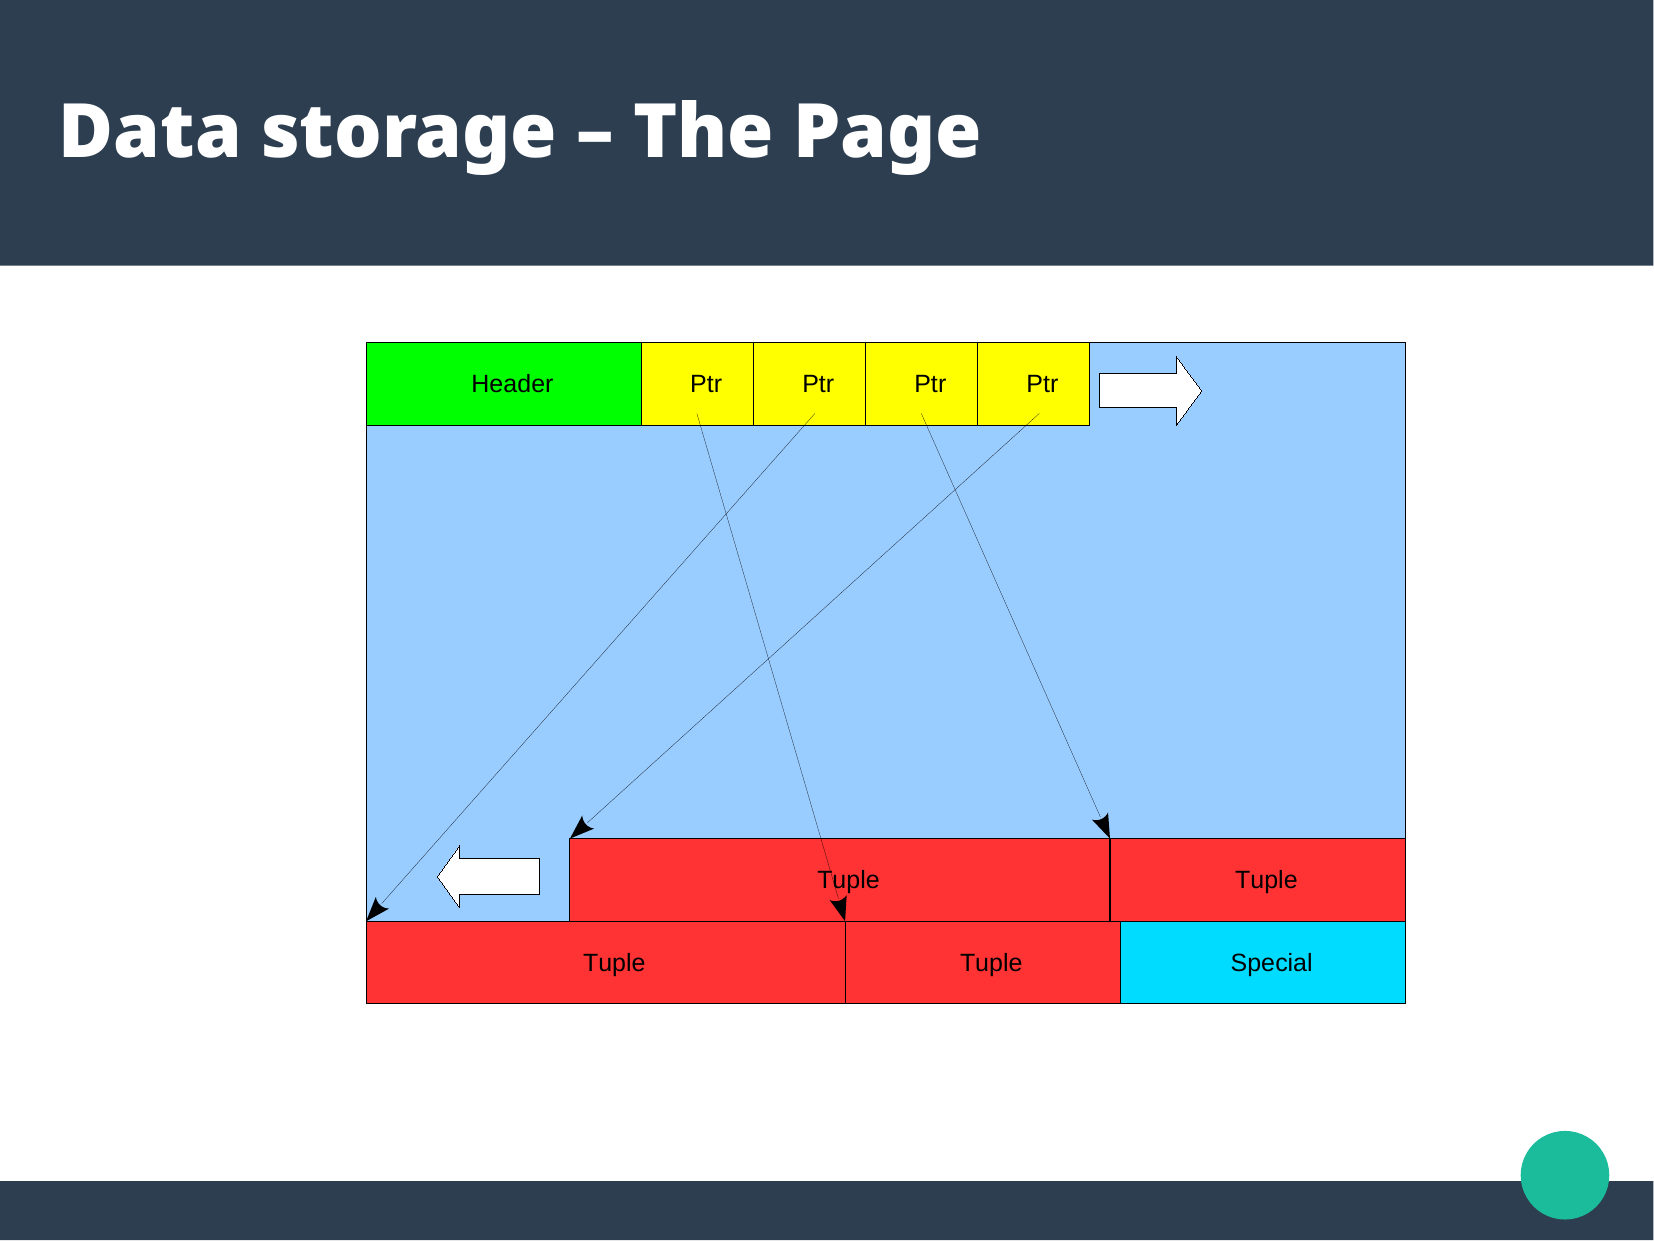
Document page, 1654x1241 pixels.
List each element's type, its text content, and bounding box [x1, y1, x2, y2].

text_box [727, 426, 954, 657]
text_box [769, 342, 1406, 838]
text_box Ptr [865, 342, 977, 426]
text_box Tuple [366, 921, 846, 1004]
text_box Special [1121, 922, 1406, 1004]
text_box [366, 426, 820, 921]
text_box Tuple [846, 922, 1121, 1004]
text_box Tuple [569, 838, 1110, 922]
text_box [928, 426, 1024, 488]
text_box Ptr [753, 342, 865, 426]
text_box Ptr [977, 342, 1090, 426]
text_box Tuple [1110, 838, 1406, 922]
text_box Ptr [641, 342, 753, 426]
text_box [701, 426, 802, 512]
title Data storage – The Page [59, 49, 1595, 207]
text_box Header [366, 342, 641, 426]
